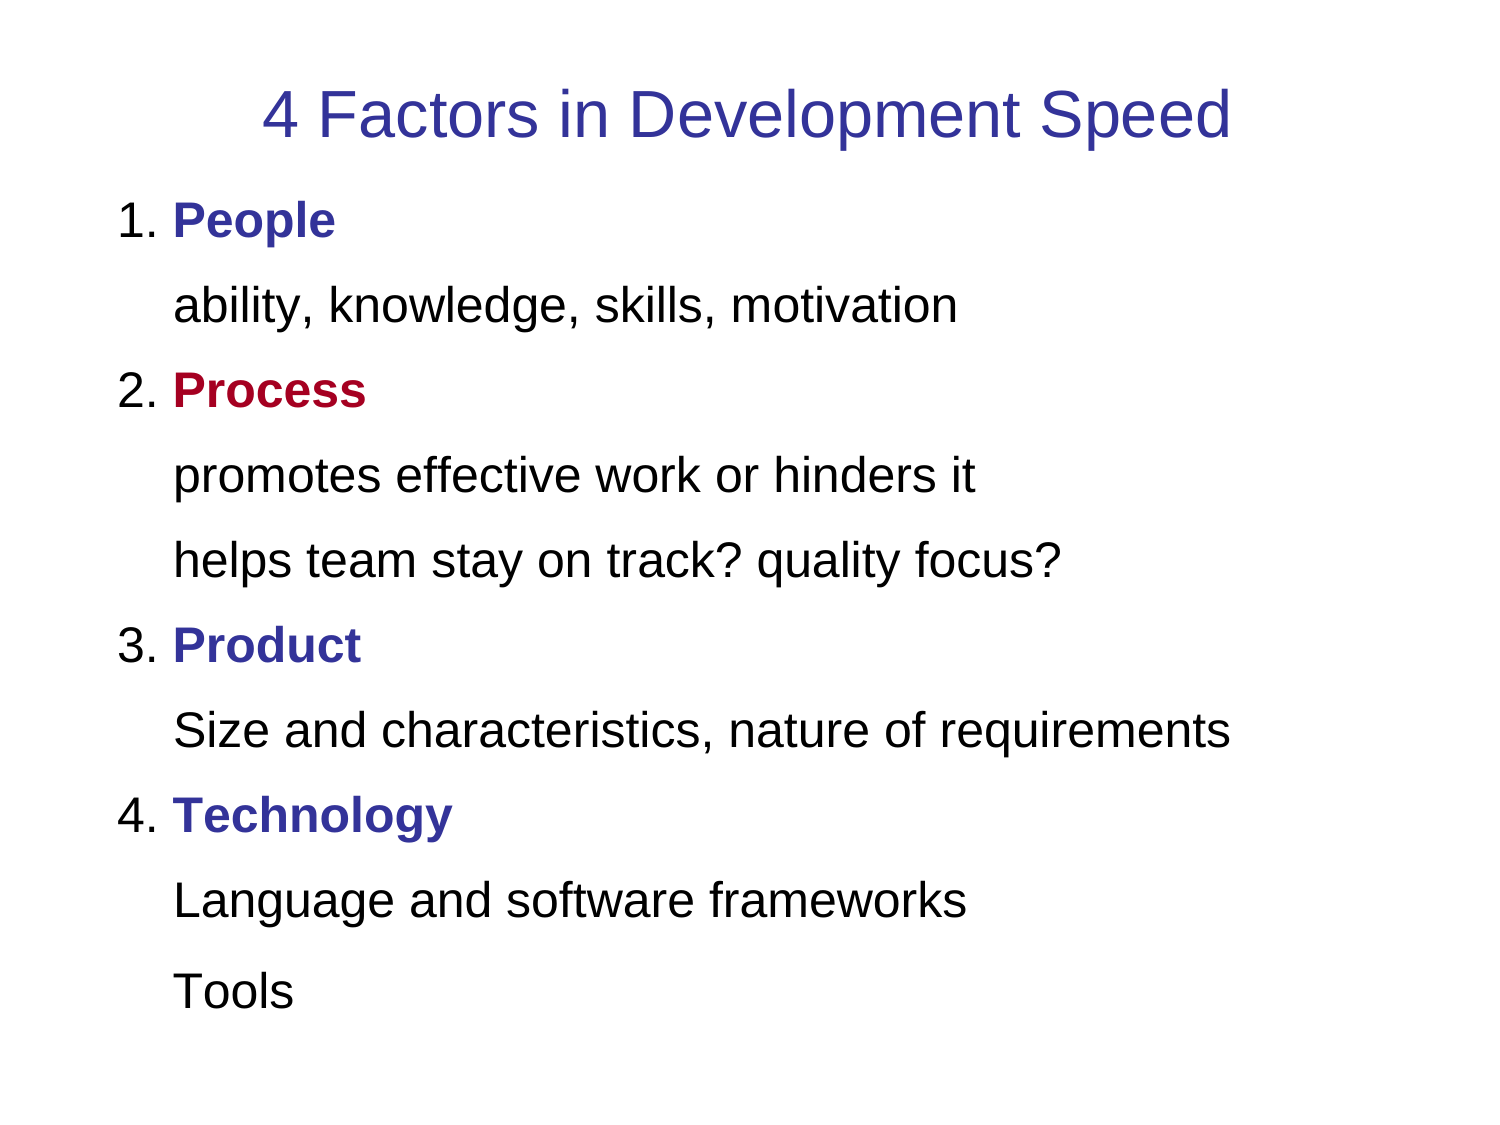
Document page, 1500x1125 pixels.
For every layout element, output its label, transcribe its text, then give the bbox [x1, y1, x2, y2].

title 4 Factors in Development Speed [100, 42, 1396, 179]
list 1. People ability, knowledge, skills, motivation 2. Process promotes effective work or hinders it helps team stay on track? quality focus? 3. Product Size and characteristics, nature of requirements 4. Technology Language and software frameworks Tools [100, 179, 1396, 1066]
